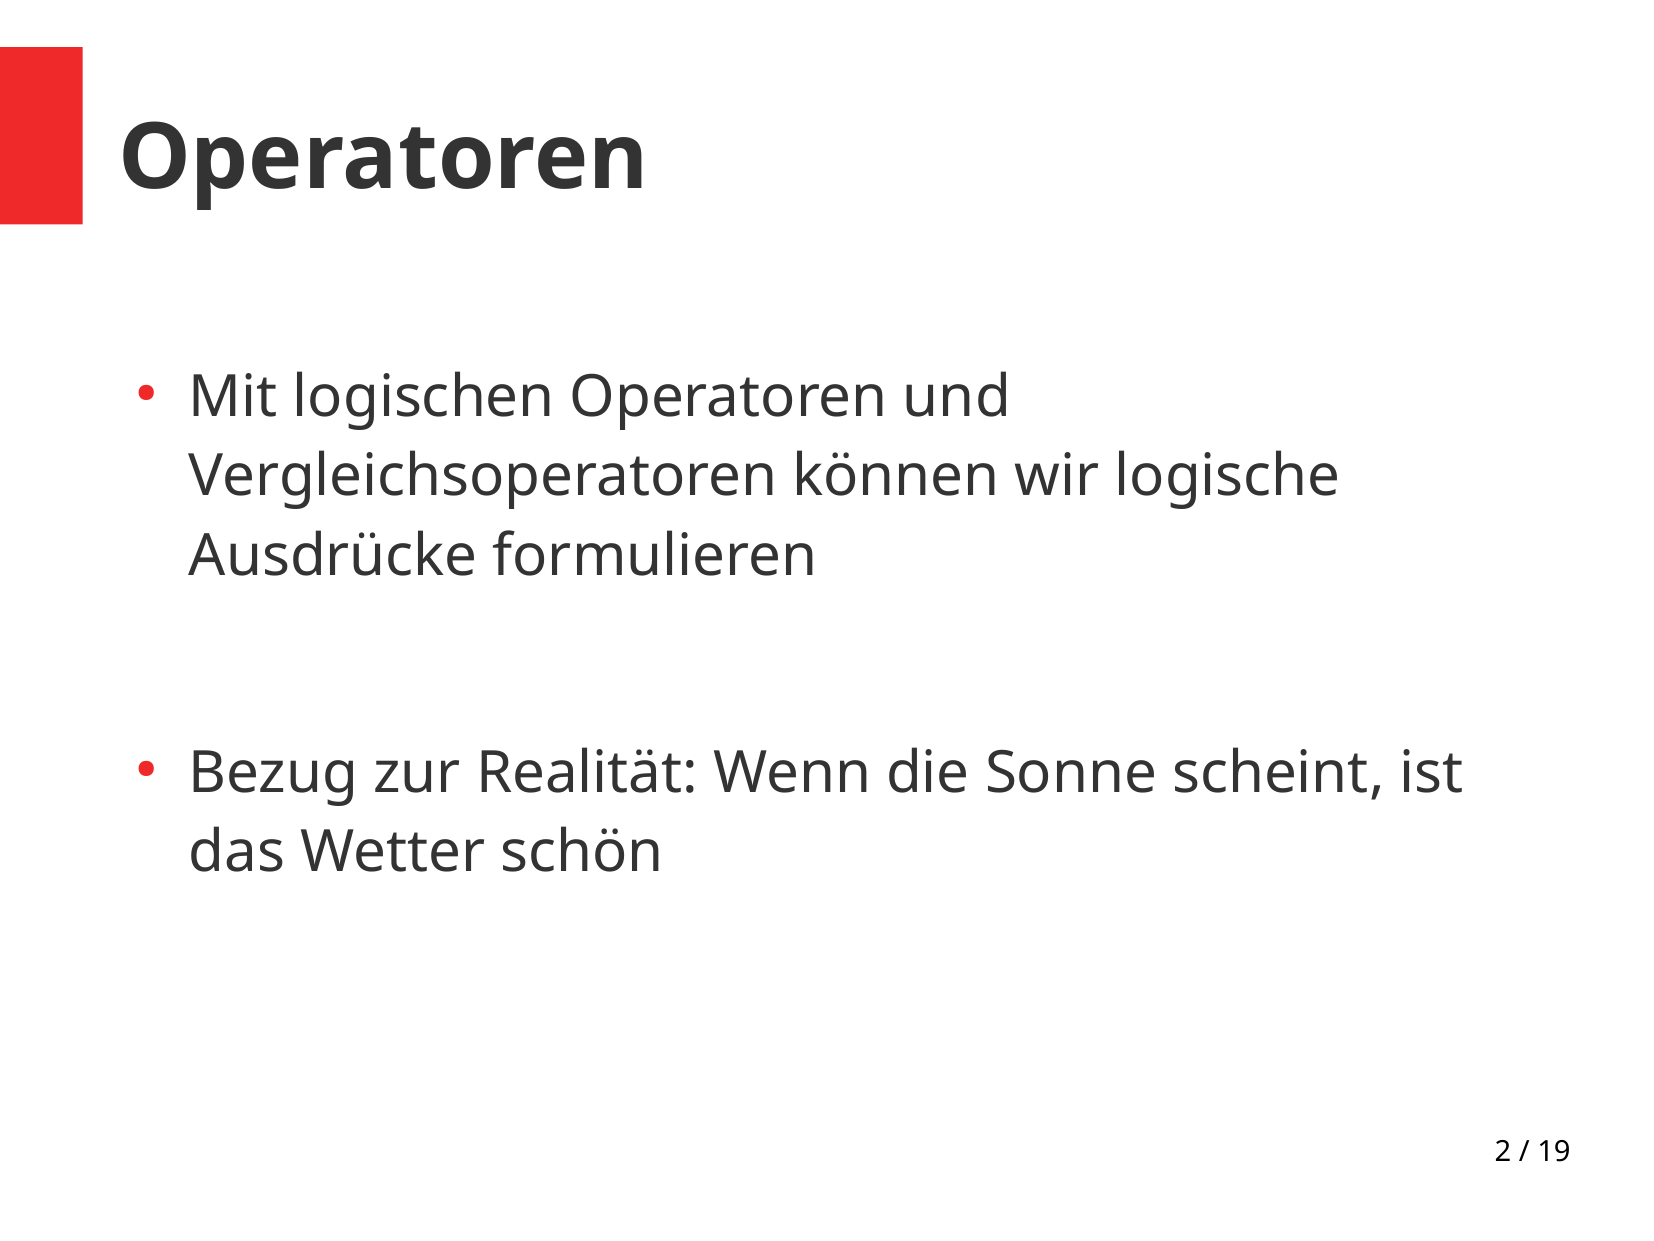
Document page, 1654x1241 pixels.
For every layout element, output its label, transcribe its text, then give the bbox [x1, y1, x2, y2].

list Mit logischen Operatoren und Vergleichsoperatoren können wir logische Ausdrücke formulieren Bezug zur Realität: Wenn die Sonne scheint, ist das Wetter schön [118, 354, 1536, 1074]
title Operatoren [118, 49, 1571, 257]
